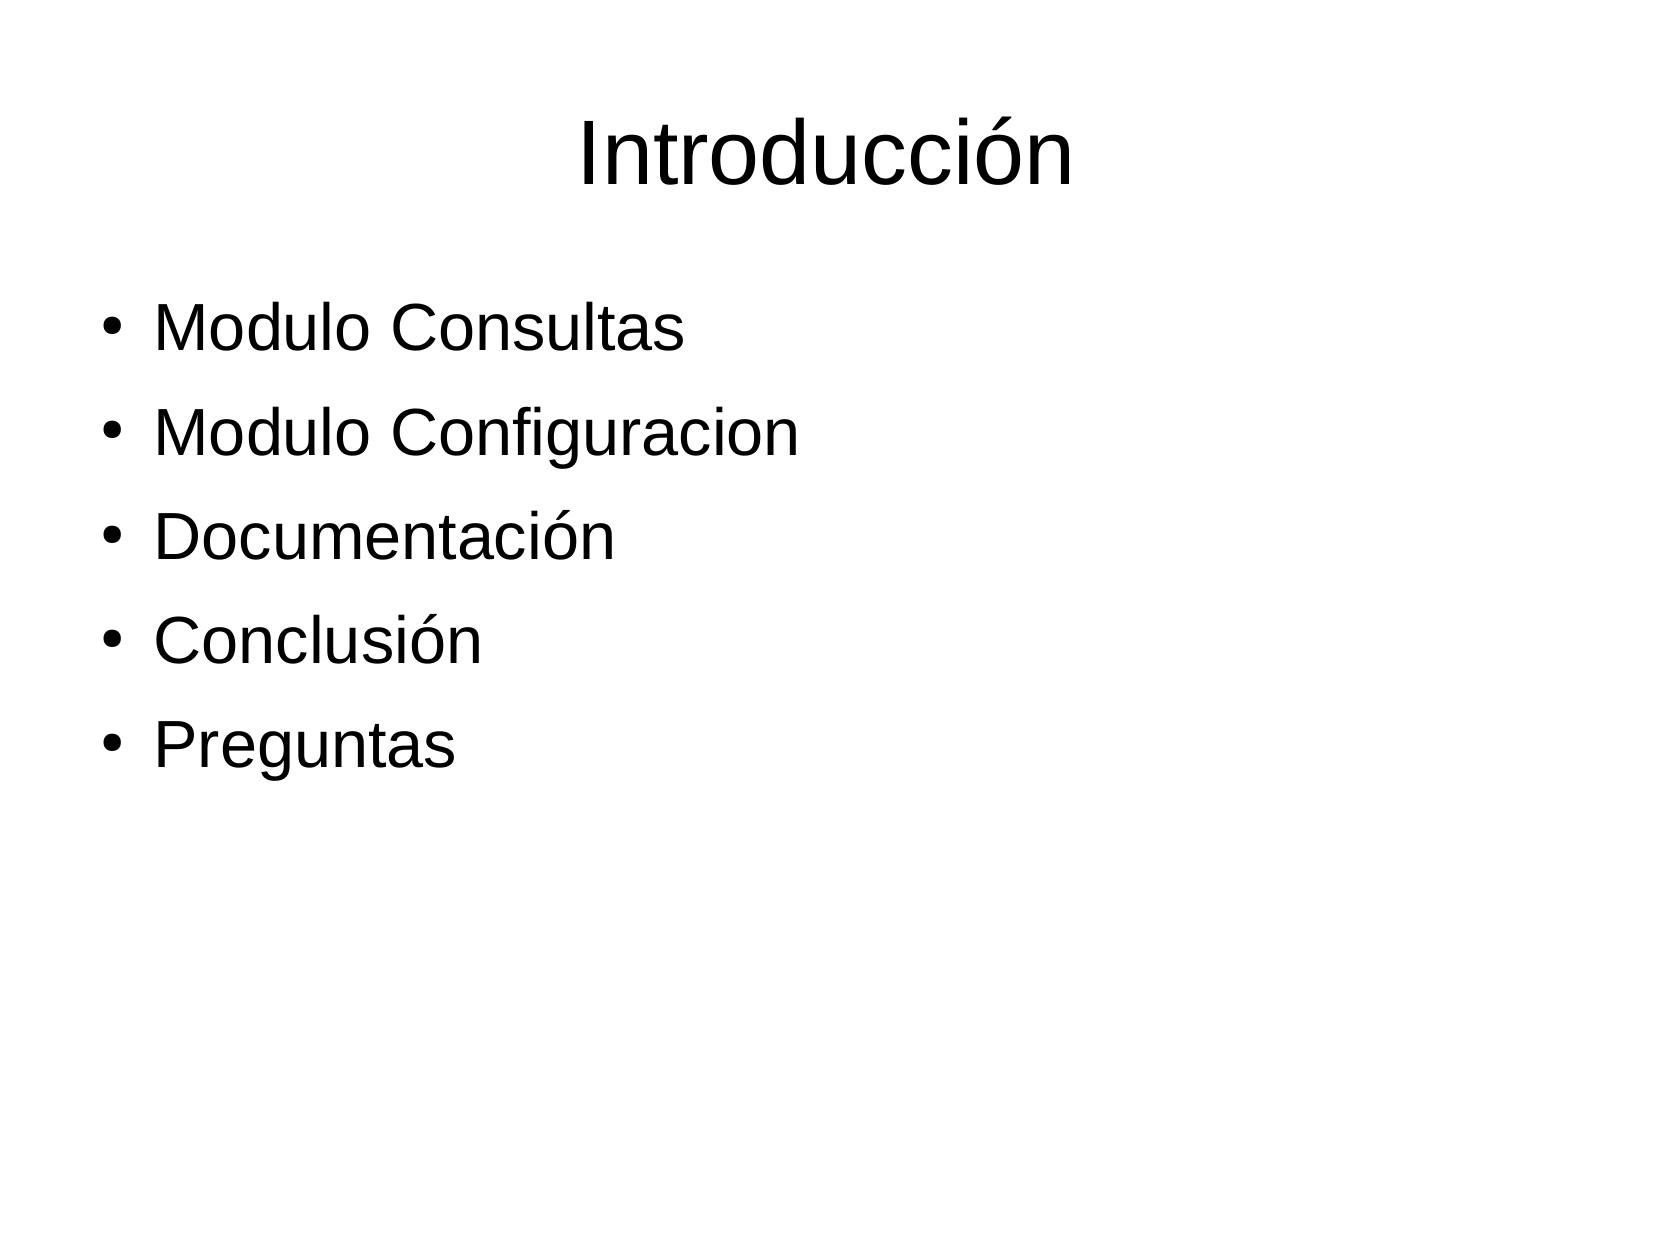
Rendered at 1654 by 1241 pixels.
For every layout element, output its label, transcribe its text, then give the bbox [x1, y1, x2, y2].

title Introducción [82, 49, 1571, 257]
list Modulo Consultas Modulo Configuracion Documentación Conclusión Preguntas [82, 290, 1538, 1010]
